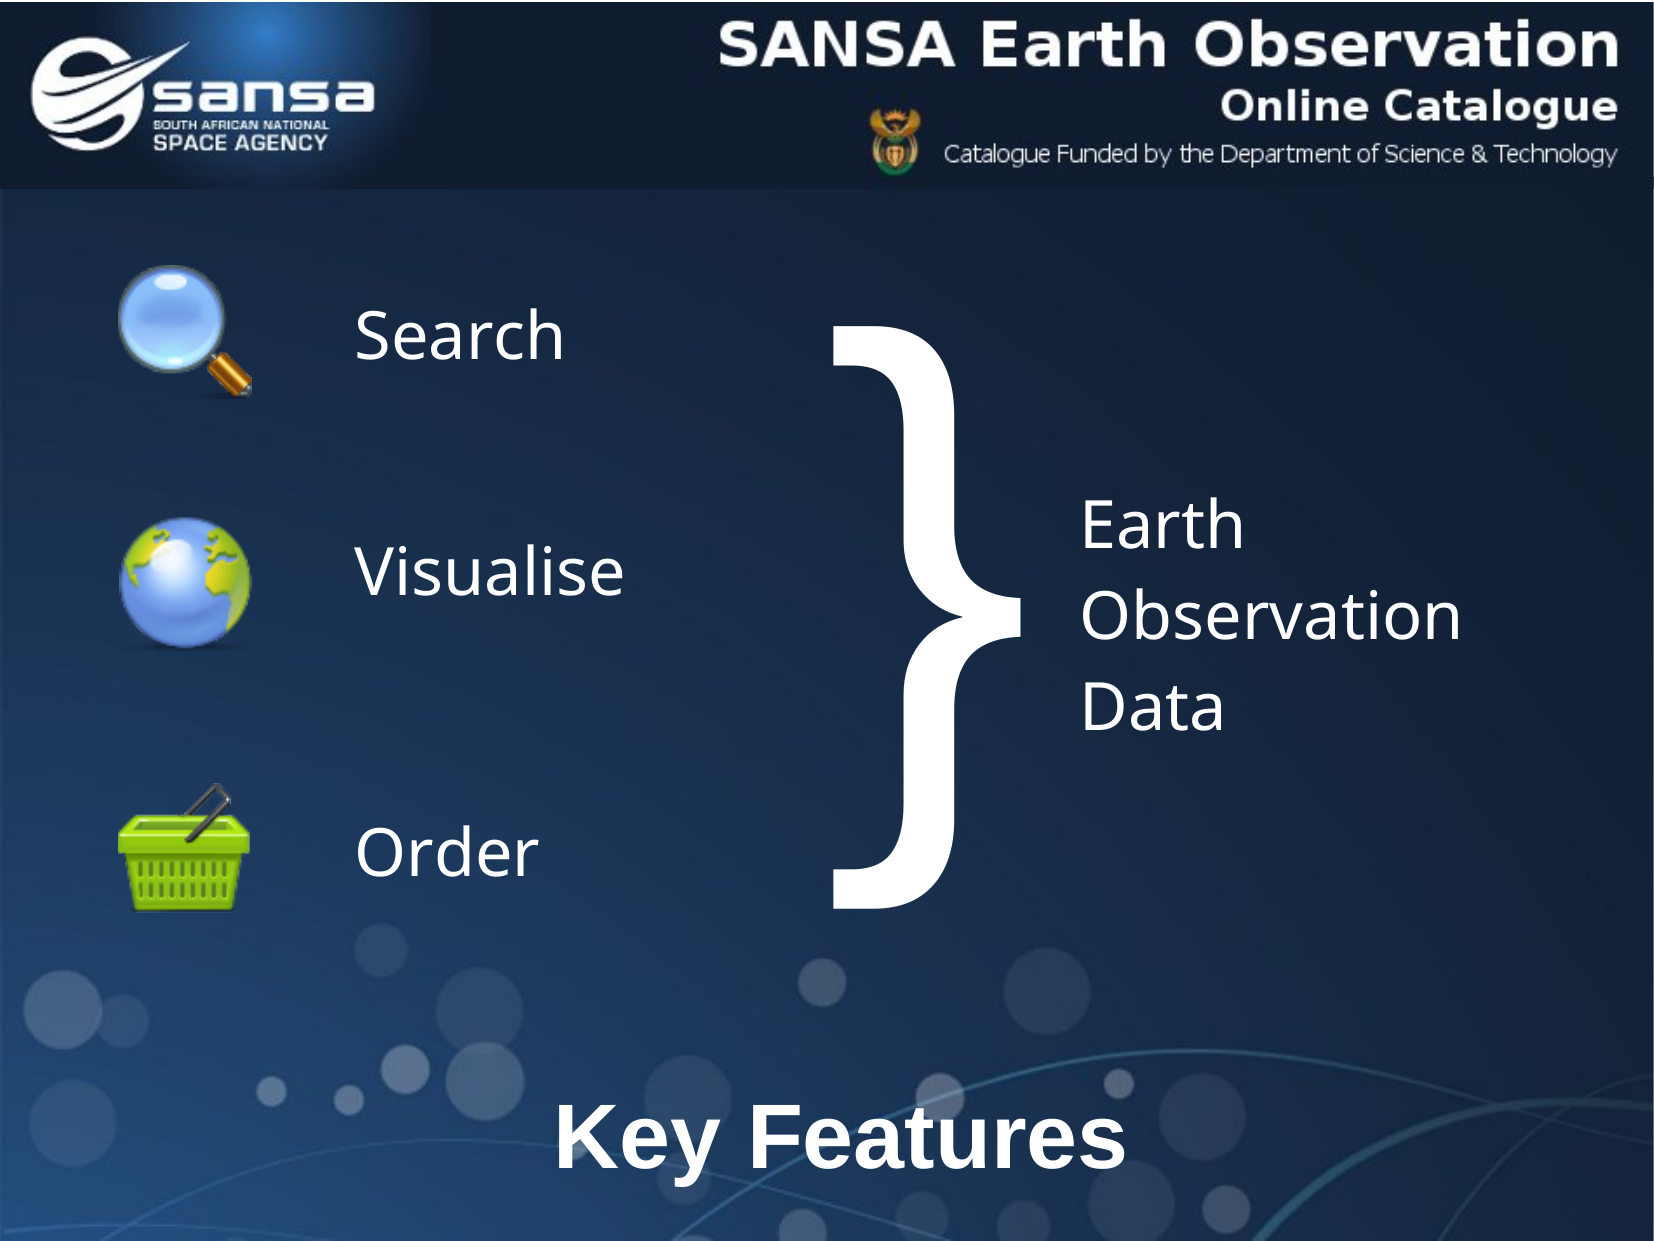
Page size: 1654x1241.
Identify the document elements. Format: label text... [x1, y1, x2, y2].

picture [0, 2, 1654, 1033]
text_box } [809, 206, 1046, 1009]
text_box Search [339, 280, 809, 390]
text_box Order [339, 797, 809, 908]
title Key Features [0, 1033, 1654, 1241]
text_box Earth Observation Data [1064, 470, 1536, 768]
text_box Visualise [339, 517, 809, 627]
